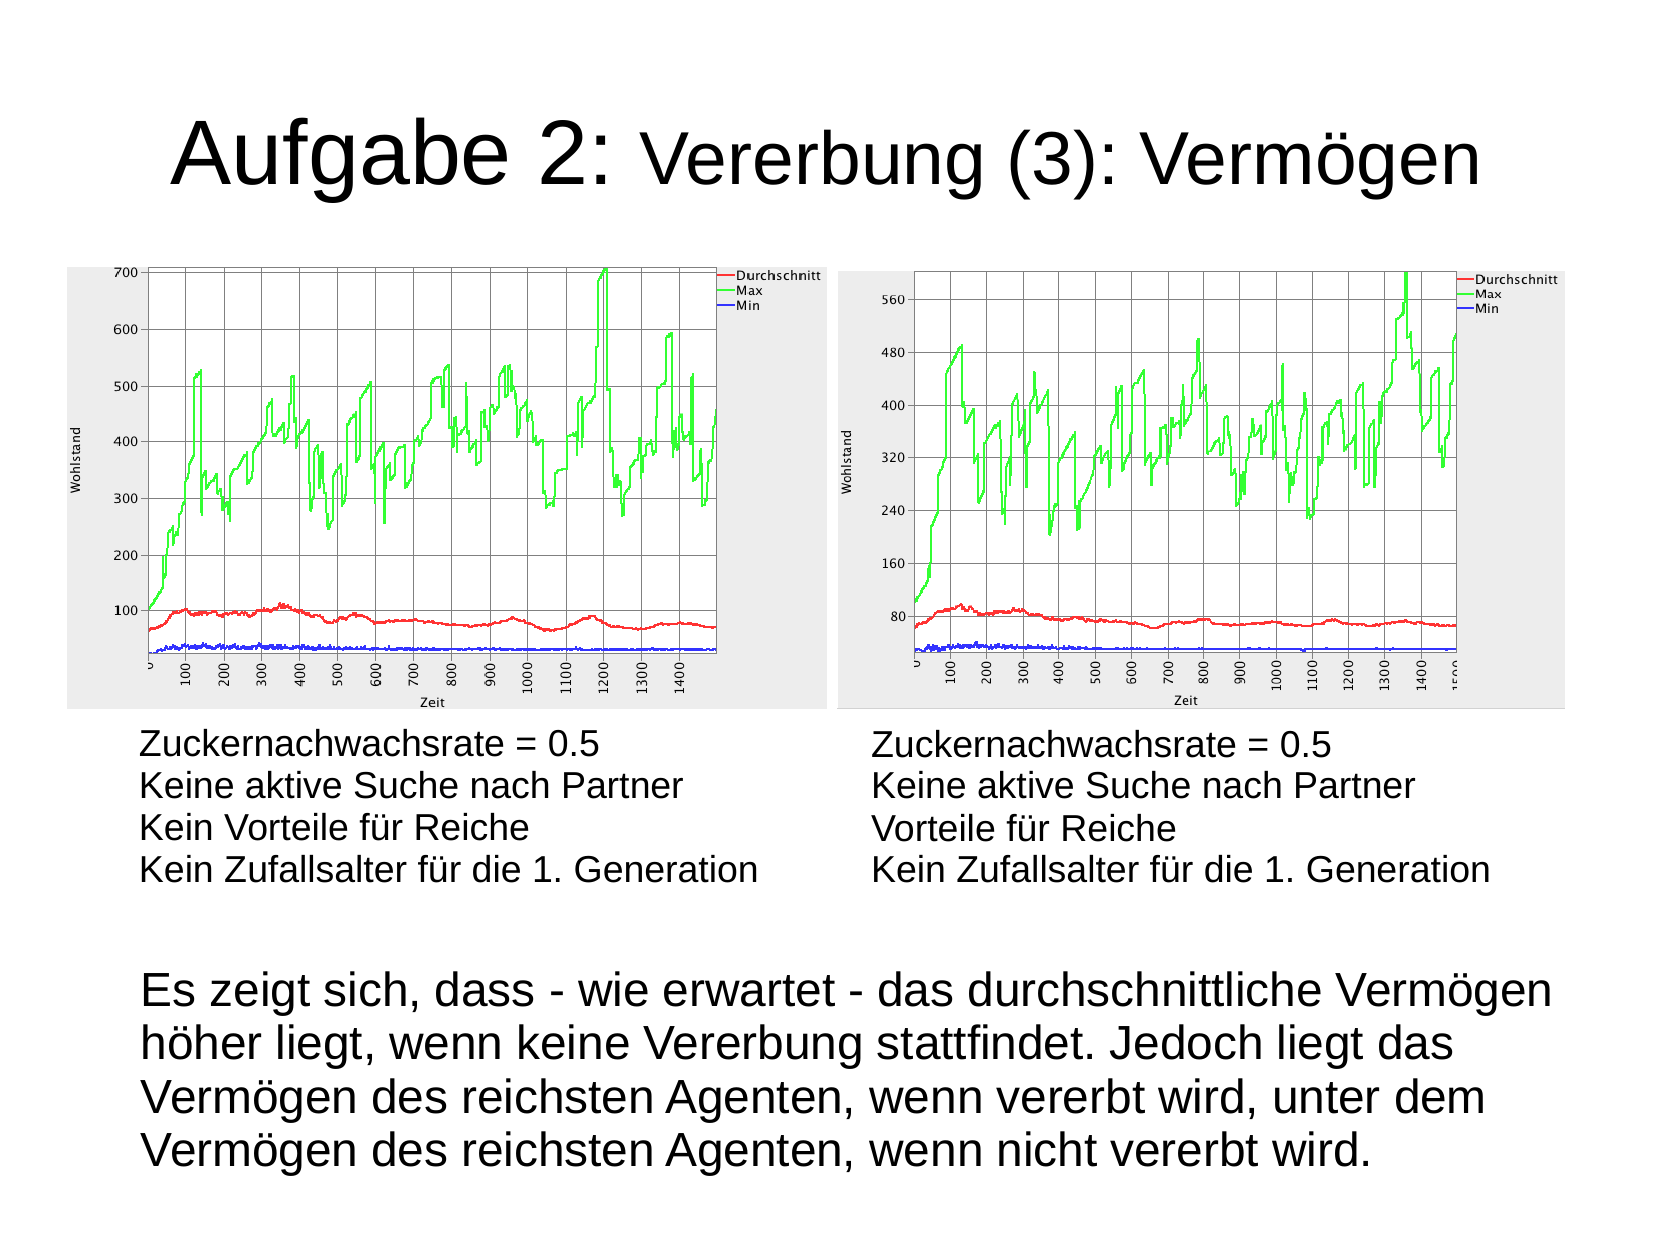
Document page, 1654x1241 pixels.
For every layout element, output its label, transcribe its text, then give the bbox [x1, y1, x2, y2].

text_box Zuckernachwachsrate = 0.5 Keine aktive Suche nach Partner Vorteile für Reiche Kein Zufallsalter für die 1. Generation [856, 715, 1506, 885]
title Aufgabe 2: Vererbung (3): Vermögen [82, 56, 1571, 250]
picture [66, 266, 827, 709]
text_box Zuckernachwachsrate = 0.5 Keine aktive Suche nach Partner Kein Vorteile für Reiche Kein Zufallsalter für die 1. Generation [124, 714, 774, 885]
list Es zeigt sich, dass - wie erwartet - das durchschnittliche Vermögen höher liegt, wenn keine Vererbung stattfindet. Jedoch liegt das Vermögen des reichsten Agenten, wenn vererbt wird, unter dem Vermögen des reichsten Agenten, wenn nicht vererbt wird. [82, 885, 1571, 1227]
picture [837, 270, 1565, 709]
